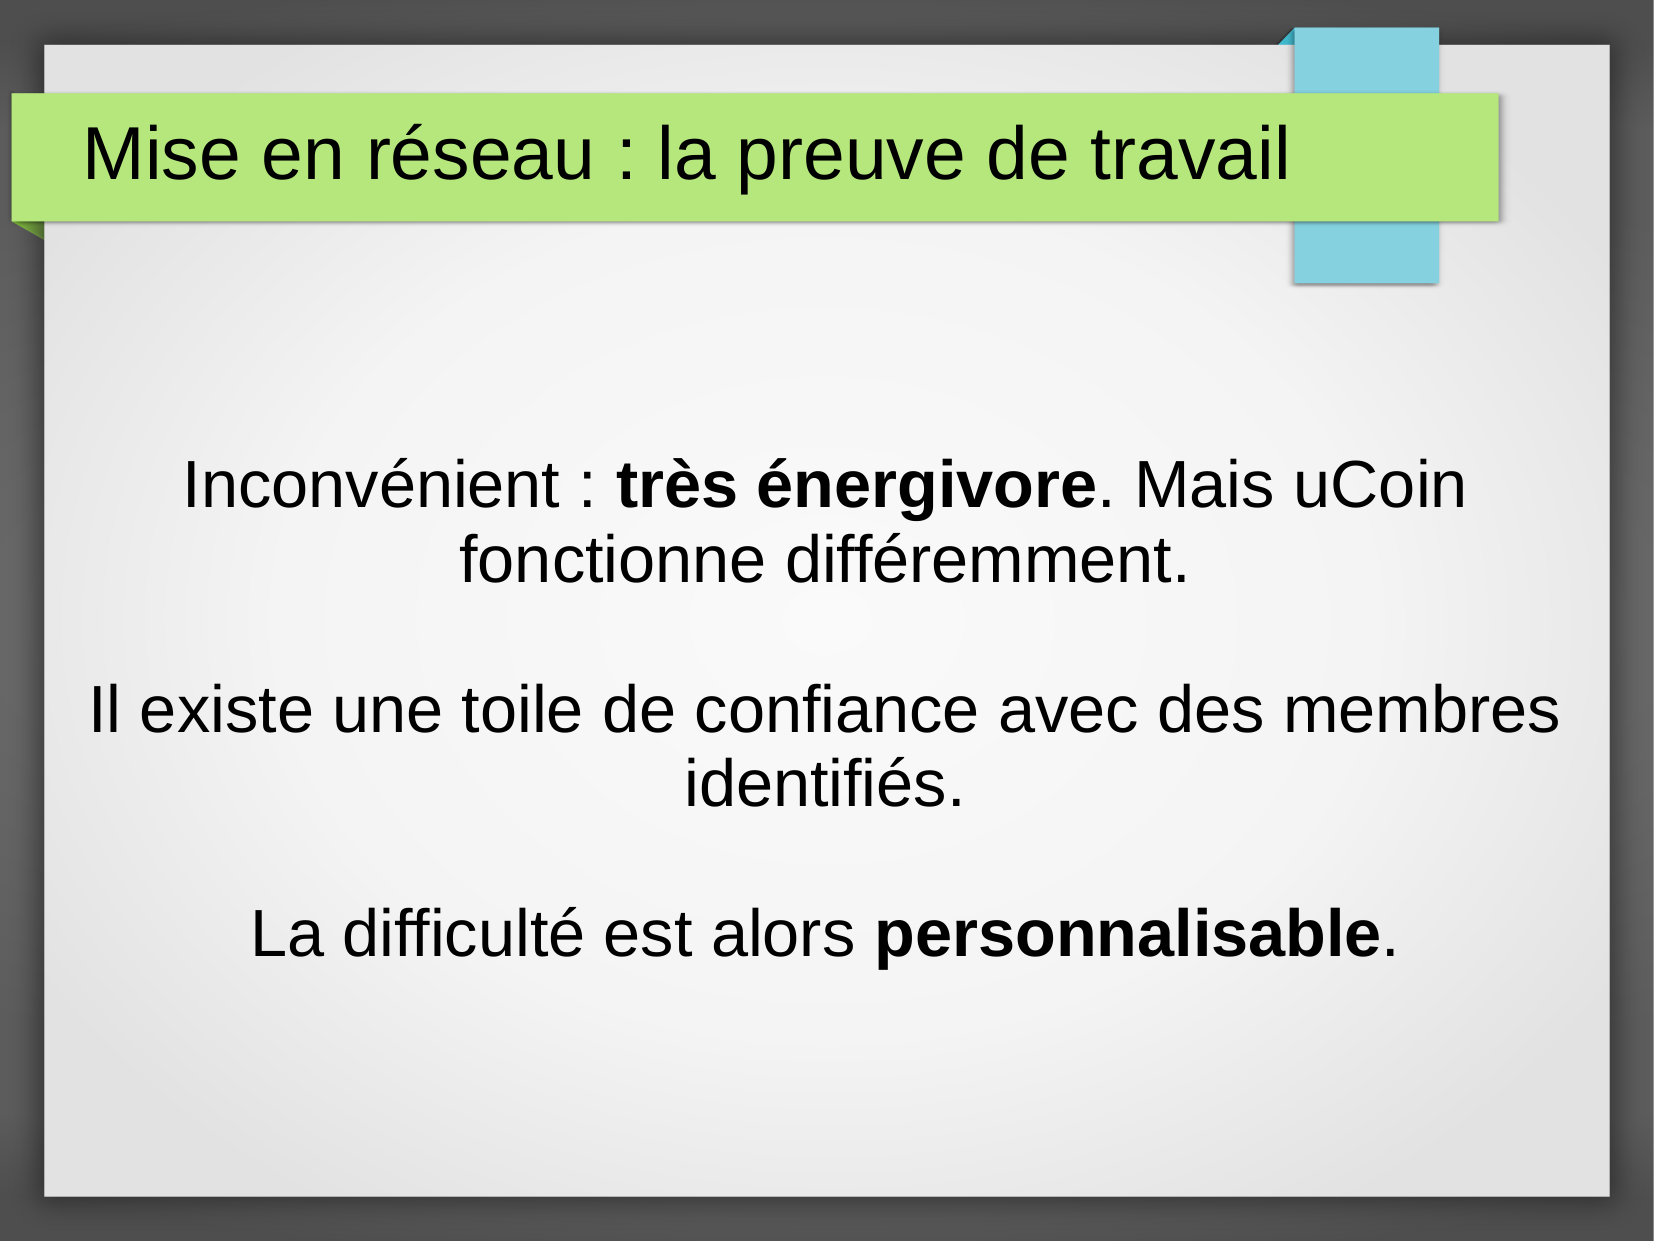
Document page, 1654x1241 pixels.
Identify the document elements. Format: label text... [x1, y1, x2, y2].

title Mise en réseau : la preuve de travail [82, 94, 1501, 213]
picture [0, 0, 1654, 1241]
subtitle Inconvénient : très énergivore. Mais uCoin fonctionne différemment. Il existe une toile de confiance avec des membres identifiés. La difficulté est alors personnalisable. [81, 349, 1570, 1069]
